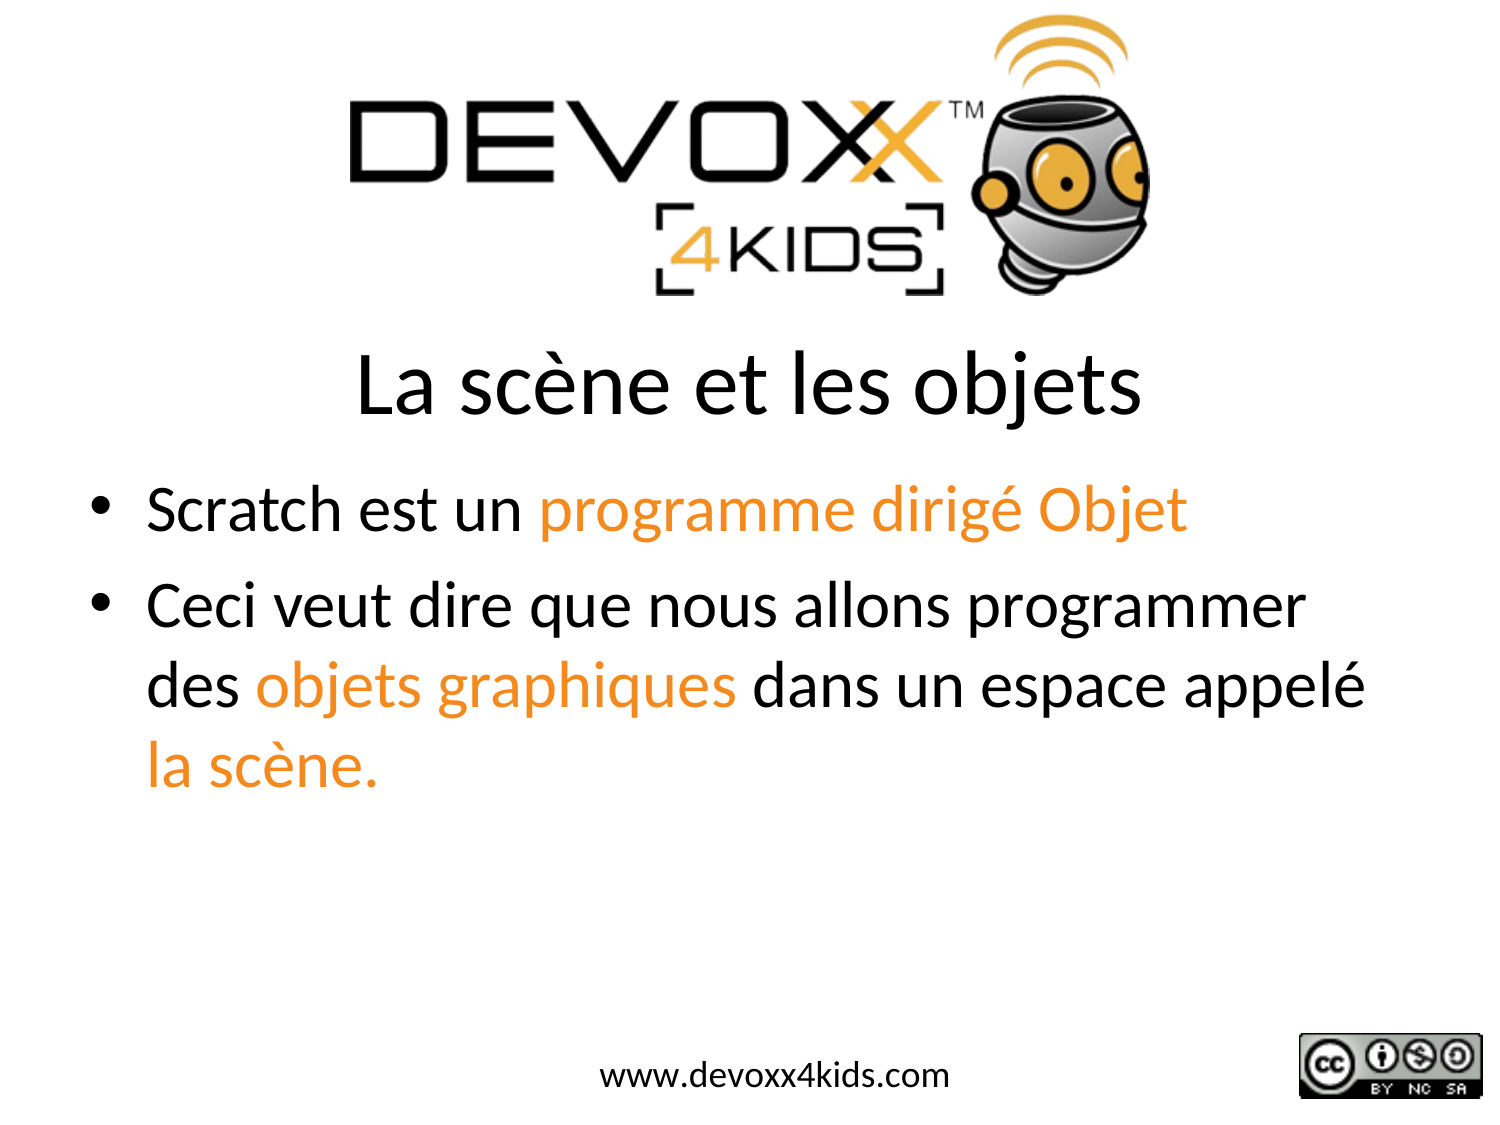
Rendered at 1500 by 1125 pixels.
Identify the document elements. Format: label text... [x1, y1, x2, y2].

picture [1299, 1033, 1483, 1099]
picture [350, 14, 1150, 296]
title La scène et les objets [75, 315, 1426, 457]
list Scratch est un programme dirigé Objet Ceci veut dire que nous allons programmer des objets graphiques dans un espace appelé la scène. [75, 457, 1426, 812]
